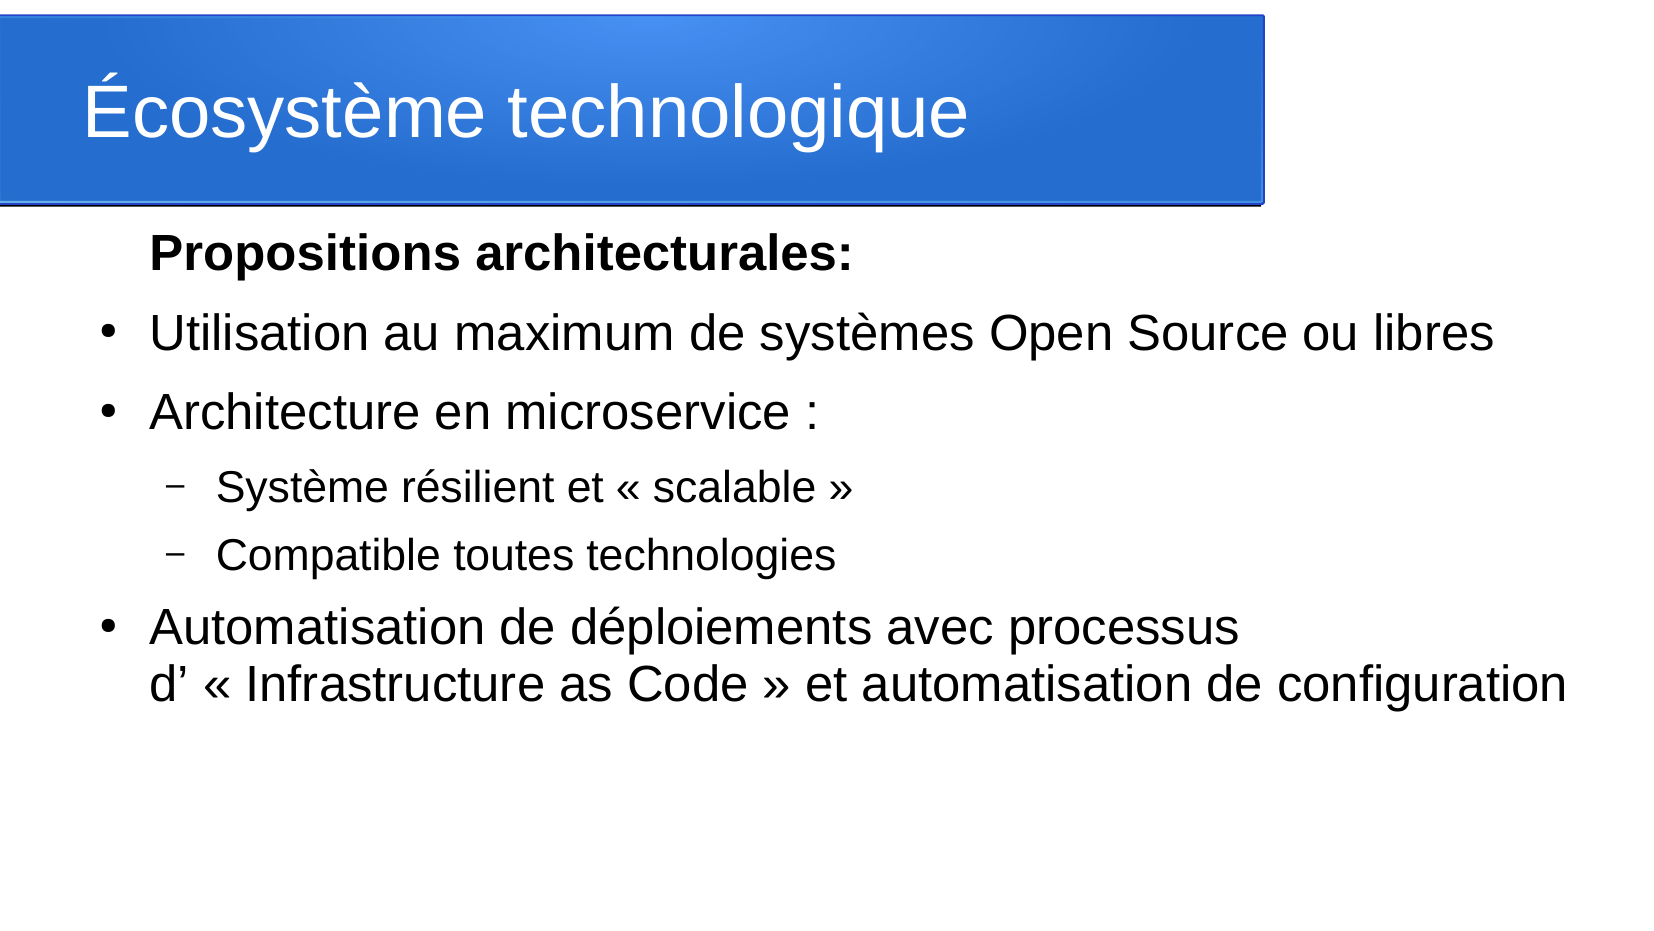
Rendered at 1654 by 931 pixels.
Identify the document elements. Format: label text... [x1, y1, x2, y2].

list Propositions architecturales: Utilisation au maximum de systèmes Open Source ou libres Architecture en microservice : Système résilient et « scalable » Compatible toutes technologies Automatisation de déploiements avec processus d’ « Infrastructure as Code » et automatisation de configuration [82, 224, 1571, 764]
title Écosystème technologique [82, 35, 1235, 189]
